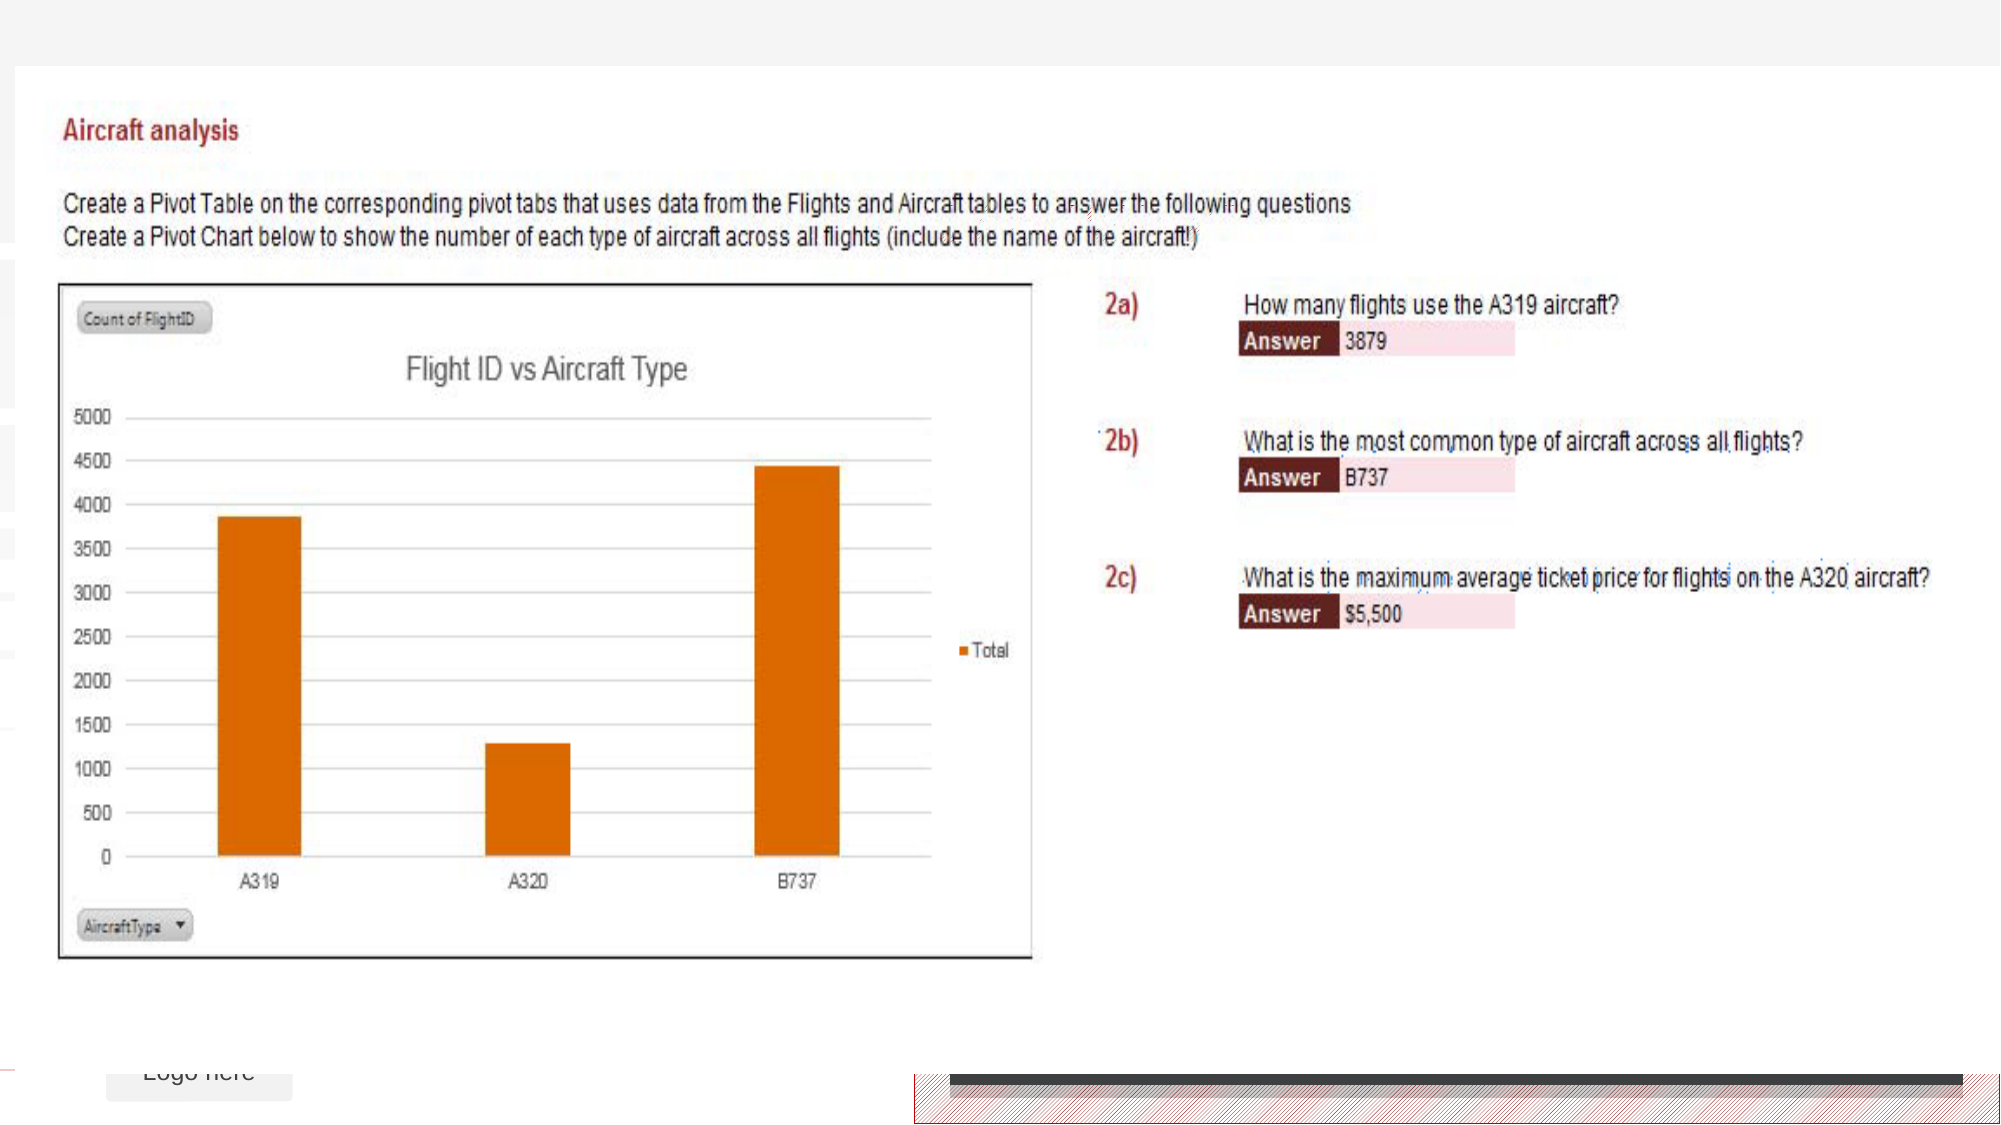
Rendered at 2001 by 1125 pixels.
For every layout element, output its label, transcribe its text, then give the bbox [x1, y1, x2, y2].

picture [15, 66, 2000, 1124]
text_box Logo here [104, 1074, 294, 1103]
